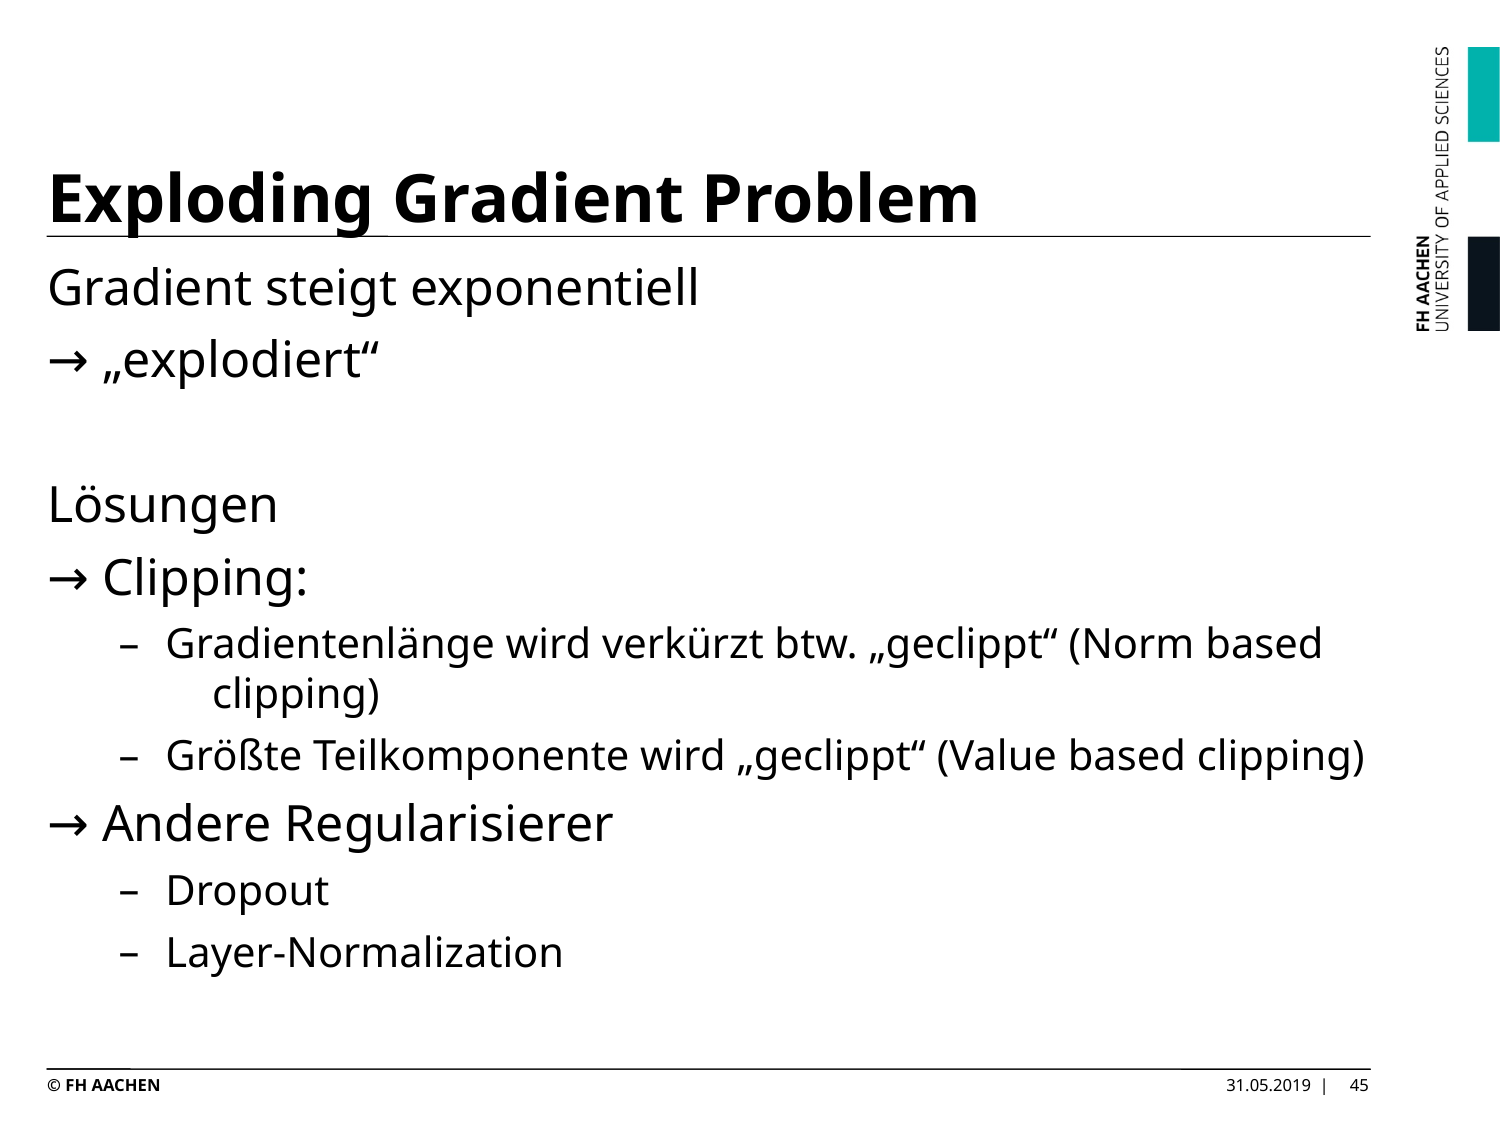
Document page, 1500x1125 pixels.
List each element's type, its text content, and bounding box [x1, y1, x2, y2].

picture [1404, 47, 1500, 331]
title Exploding Gradient Problem [47, 153, 1371, 237]
list Gradient steigt exponentiell → „explodiert“ Lösungen → Clipping: Gradientenlänge wird verkürzt btw. „geclippt“ (Norm based clipping) Größte Teilkomponente wird „geclippt“ (Value based clipping) → Andere Regularisierer Dropout Layer-Normalization [47, 255, 1371, 1047]
